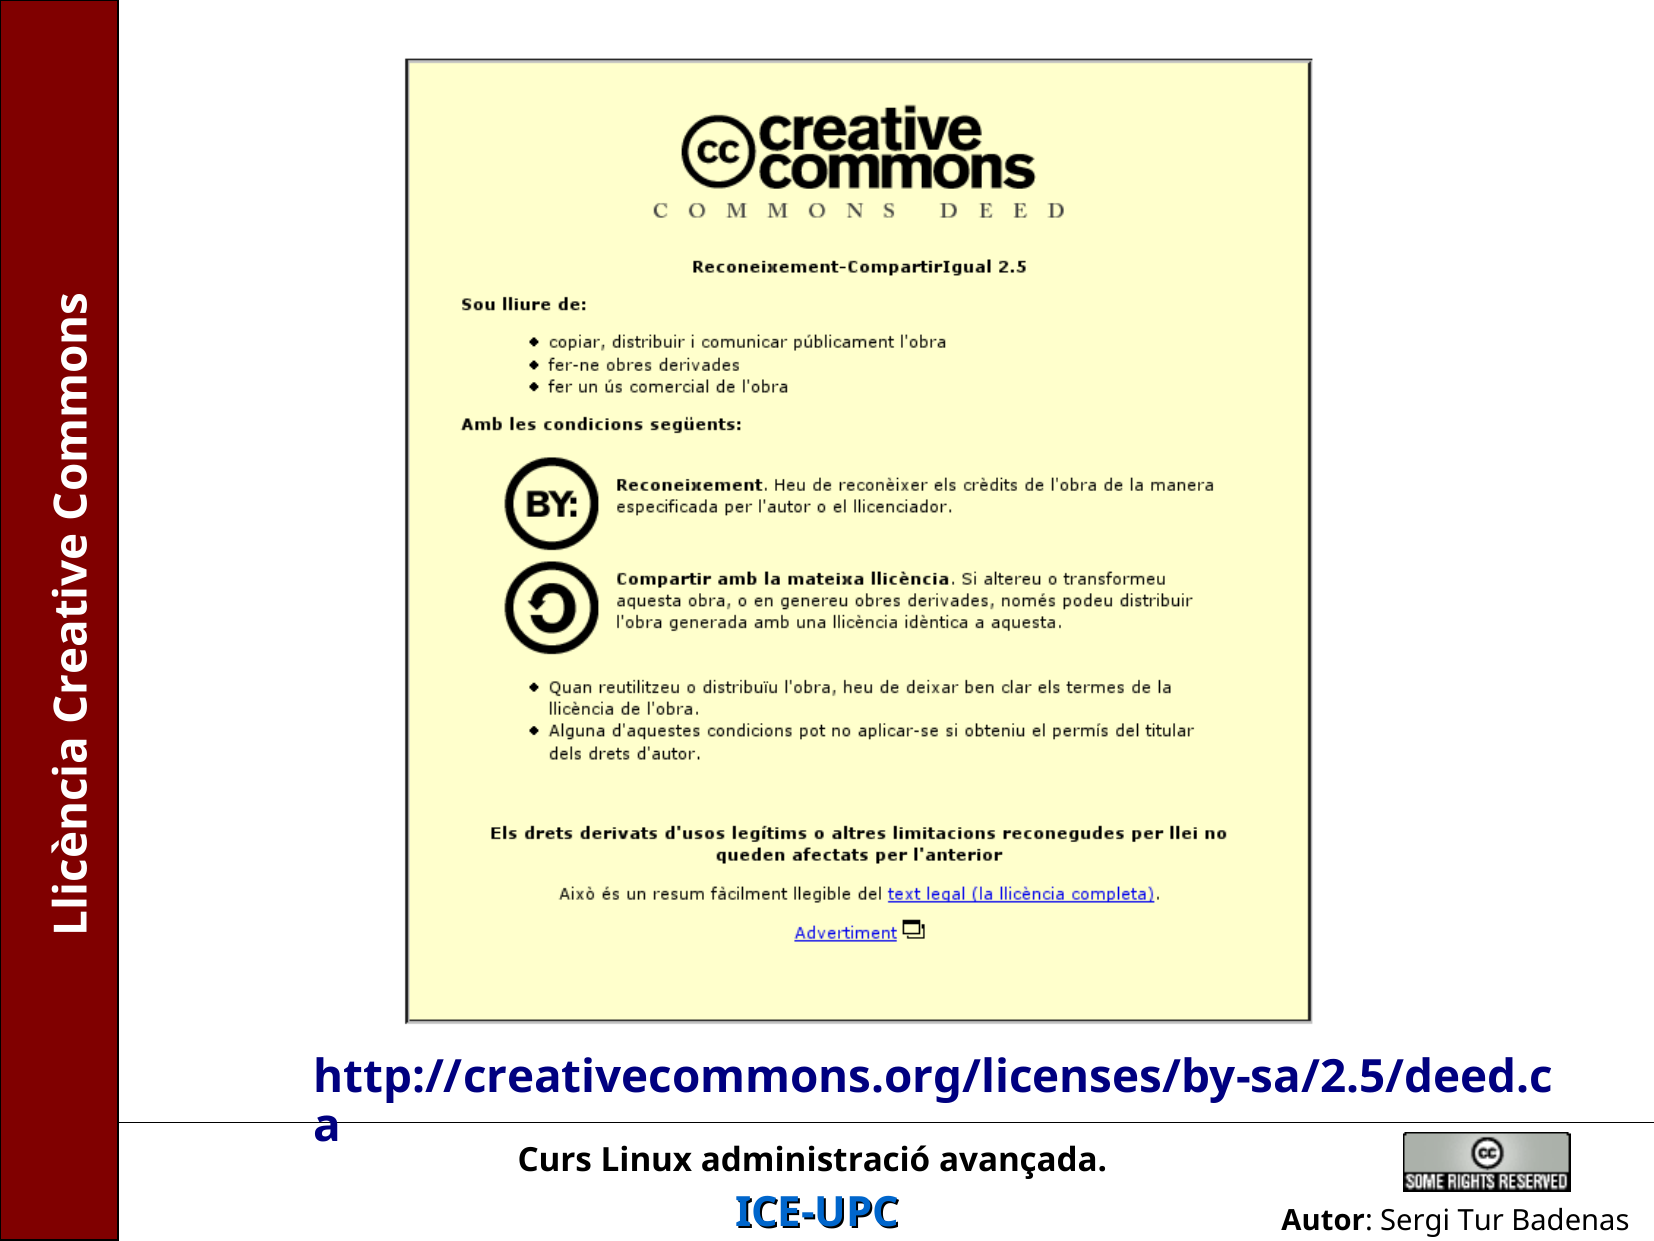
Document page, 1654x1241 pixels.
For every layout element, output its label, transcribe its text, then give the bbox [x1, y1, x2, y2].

picture [401, 56, 1317, 1027]
picture [1403, 1132, 1571, 1192]
text_box http://creativecommons.org/licenses/by-sa/2.5/deed.ca [298, 1036, 1583, 1098]
